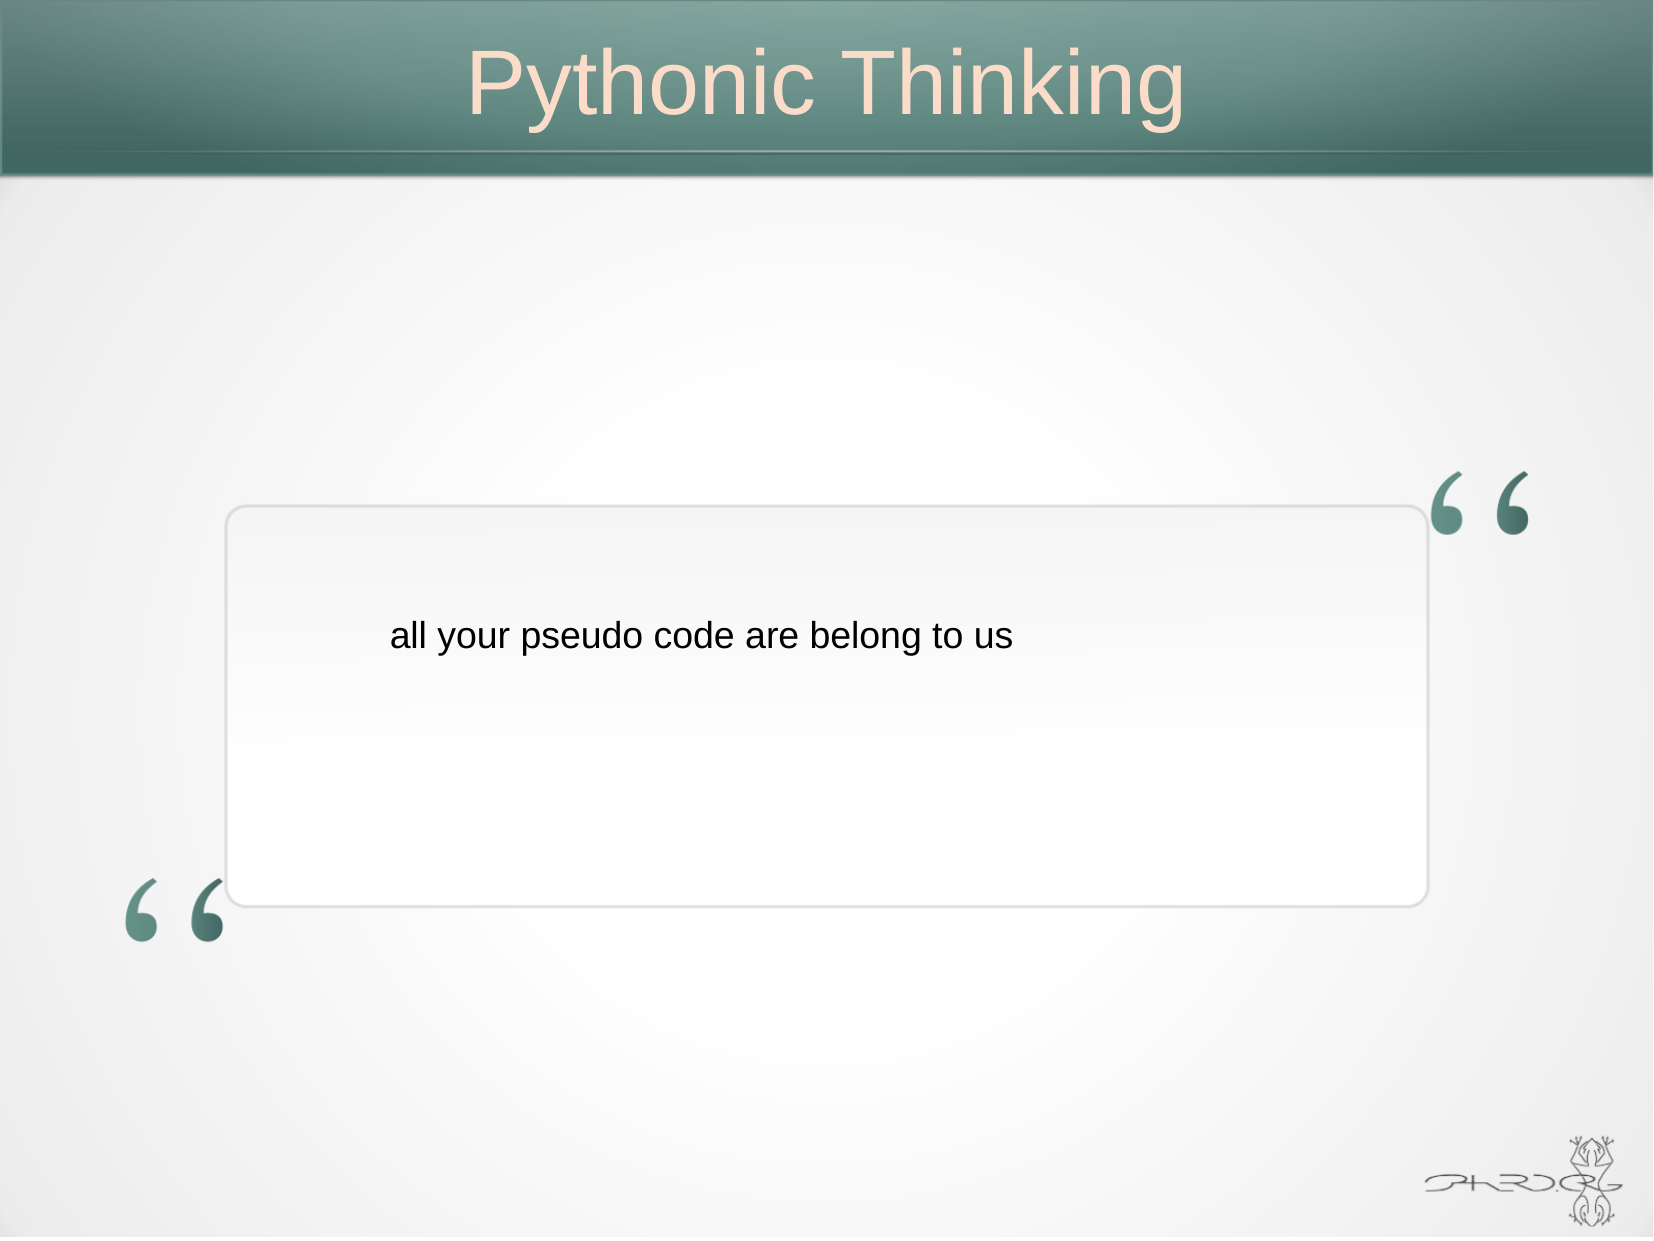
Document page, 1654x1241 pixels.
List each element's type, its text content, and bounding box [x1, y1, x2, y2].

title Pythonic Thinking [82, 11, 1571, 154]
picture [0, 0, 1654, 1237]
text_box all your pseudo code are belong to us [389, 614, 1193, 756]
